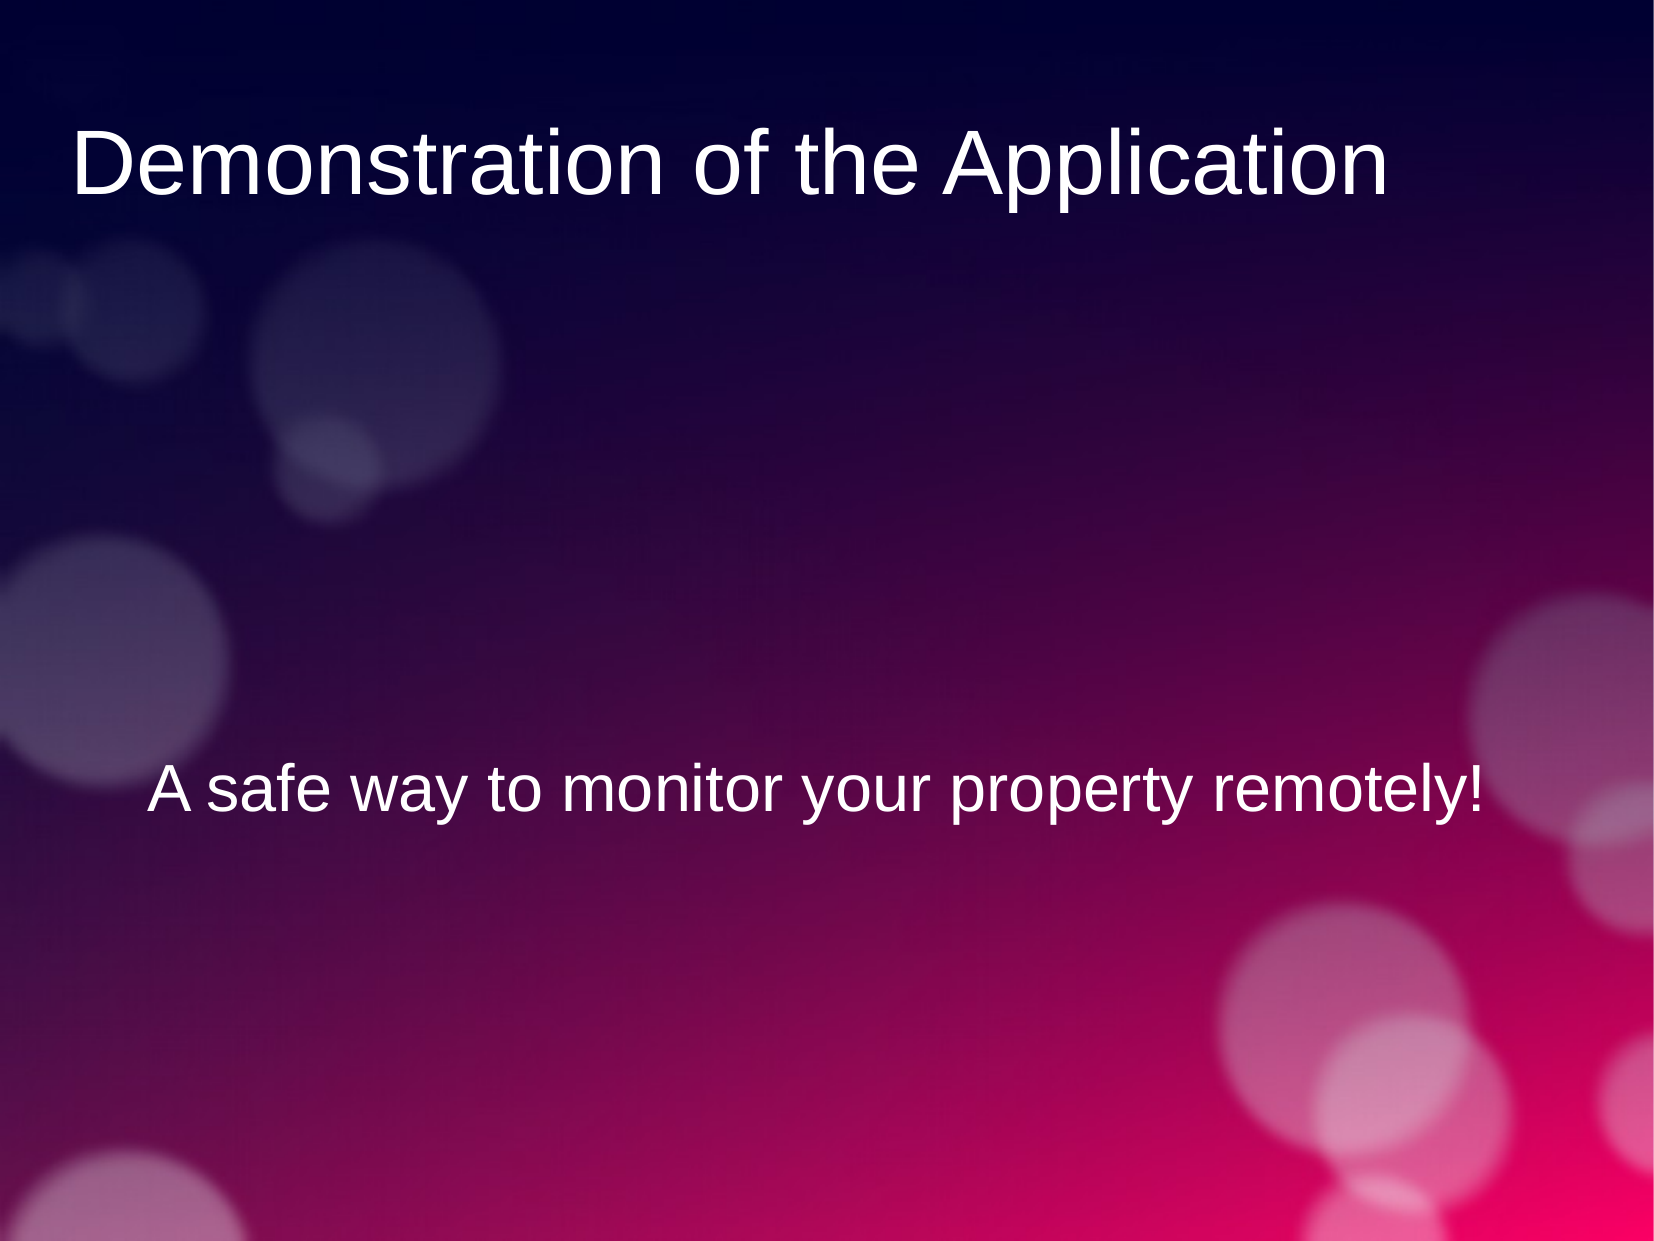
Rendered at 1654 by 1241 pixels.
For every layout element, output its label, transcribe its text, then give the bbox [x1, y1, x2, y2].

title Demonstration of the Application [70, 59, 1559, 267]
picture [0, 0, 1654, 1241]
subtitle A safe way to monitor your property remotely! [82, 566, 1571, 1010]
